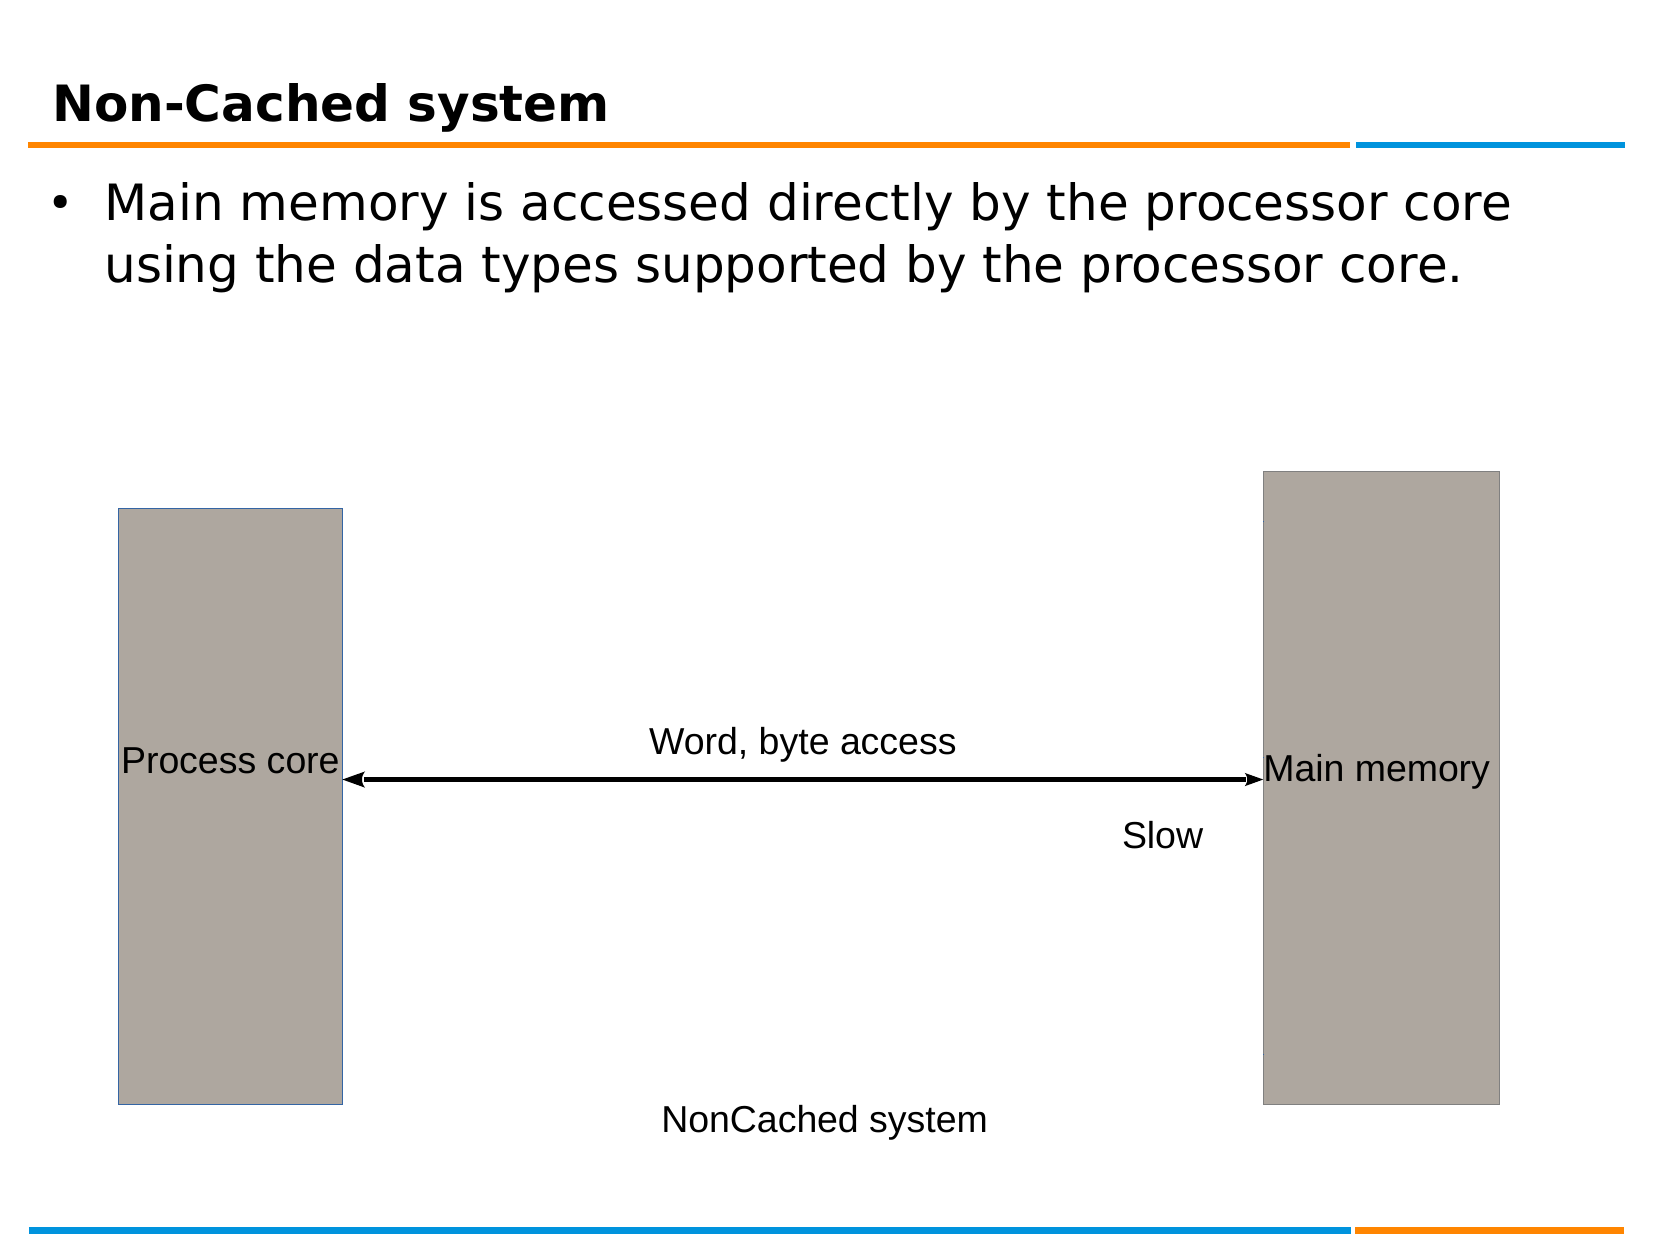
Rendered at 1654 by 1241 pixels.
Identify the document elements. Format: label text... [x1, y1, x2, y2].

text_box ● [51, 192, 70, 223]
text_box Main memory is accessed directly by the processor core [104, 173, 1529, 236]
text_box using the data types supported by the processor core. [104, 235, 1465, 298]
text_box [1263, 792, 1500, 1105]
text_box Main memory [1263, 747, 1501, 792]
text_box Process core [120, 739, 351, 785]
text_box [1263, 471, 1500, 747]
text_box Word, byte access [649, 720, 957, 765]
text_box NonCached system [661, 1098, 989, 1143]
text_box Slow [1122, 814, 1204, 860]
text_box [118, 508, 343, 1105]
text_box Non-Cached system [52, 74, 610, 137]
